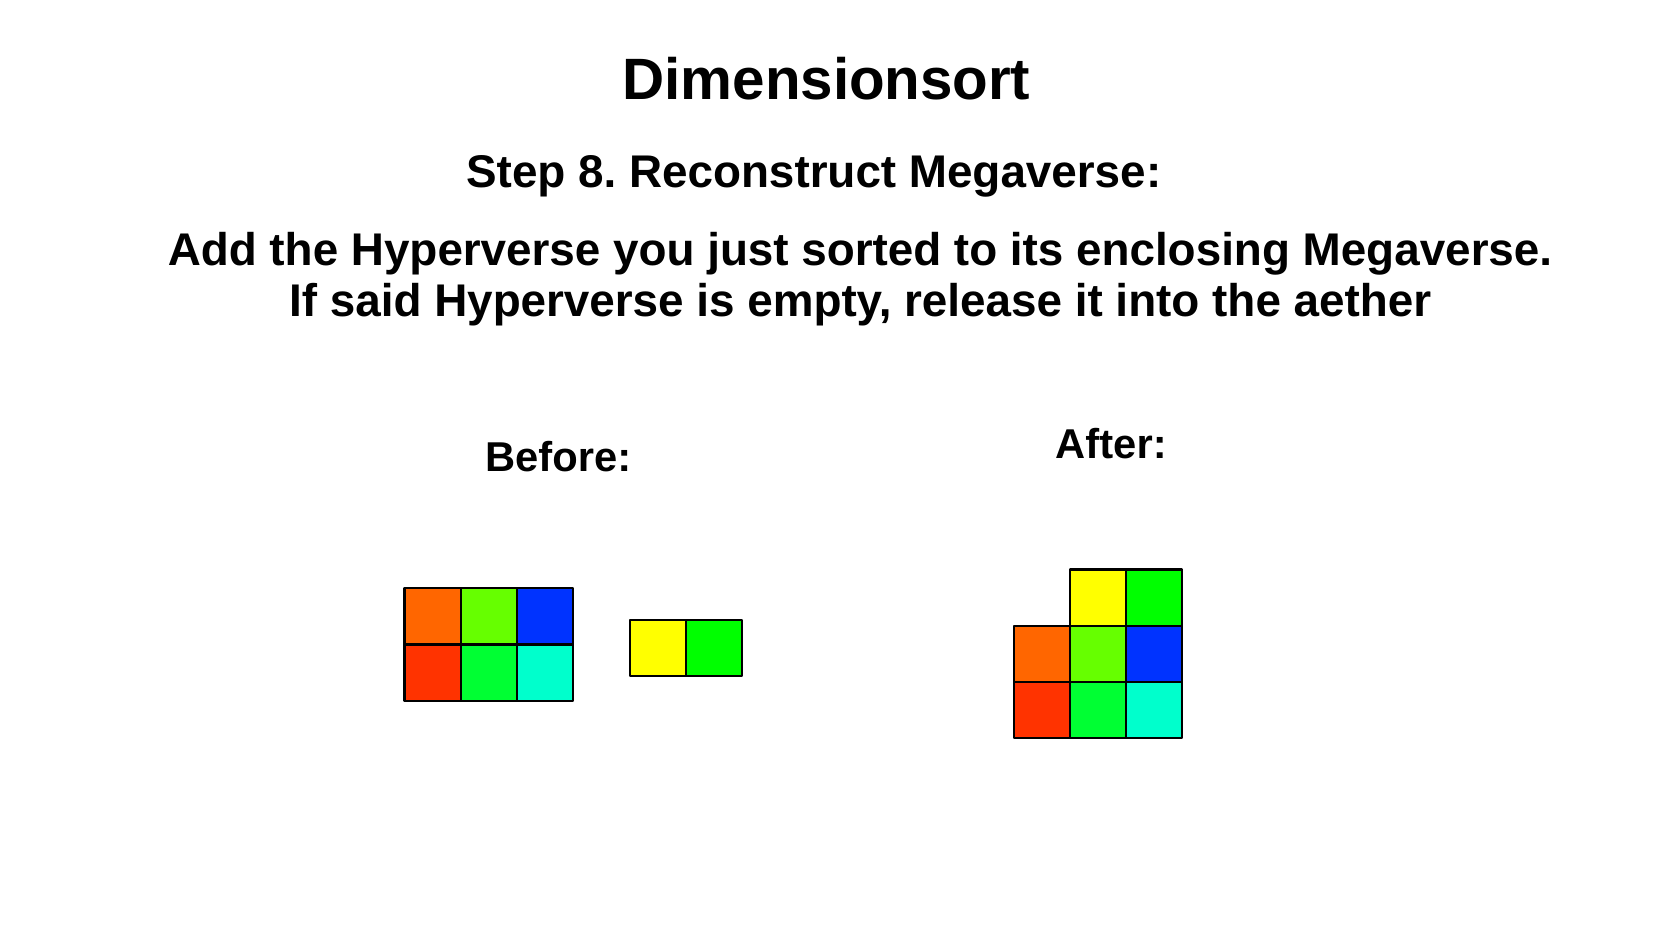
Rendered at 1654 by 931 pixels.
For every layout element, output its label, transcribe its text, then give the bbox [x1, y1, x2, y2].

text_box Step 8. Reconstruct Megaverse: [451, 138, 1347, 216]
subtitle Before: [414, 401, 703, 514]
title Dimensionsort [82, 2, 1571, 158]
text_box [1013, 569, 1183, 739]
text_box [629, 619, 743, 676]
text_box Add the Hyperverse you just sorted to its enclosing Megaverse. If said Hyperverse is empty, release it into the aether [108, 216, 1613, 385]
text_box [404, 588, 574, 701]
text_box After: [967, 387, 1256, 501]
